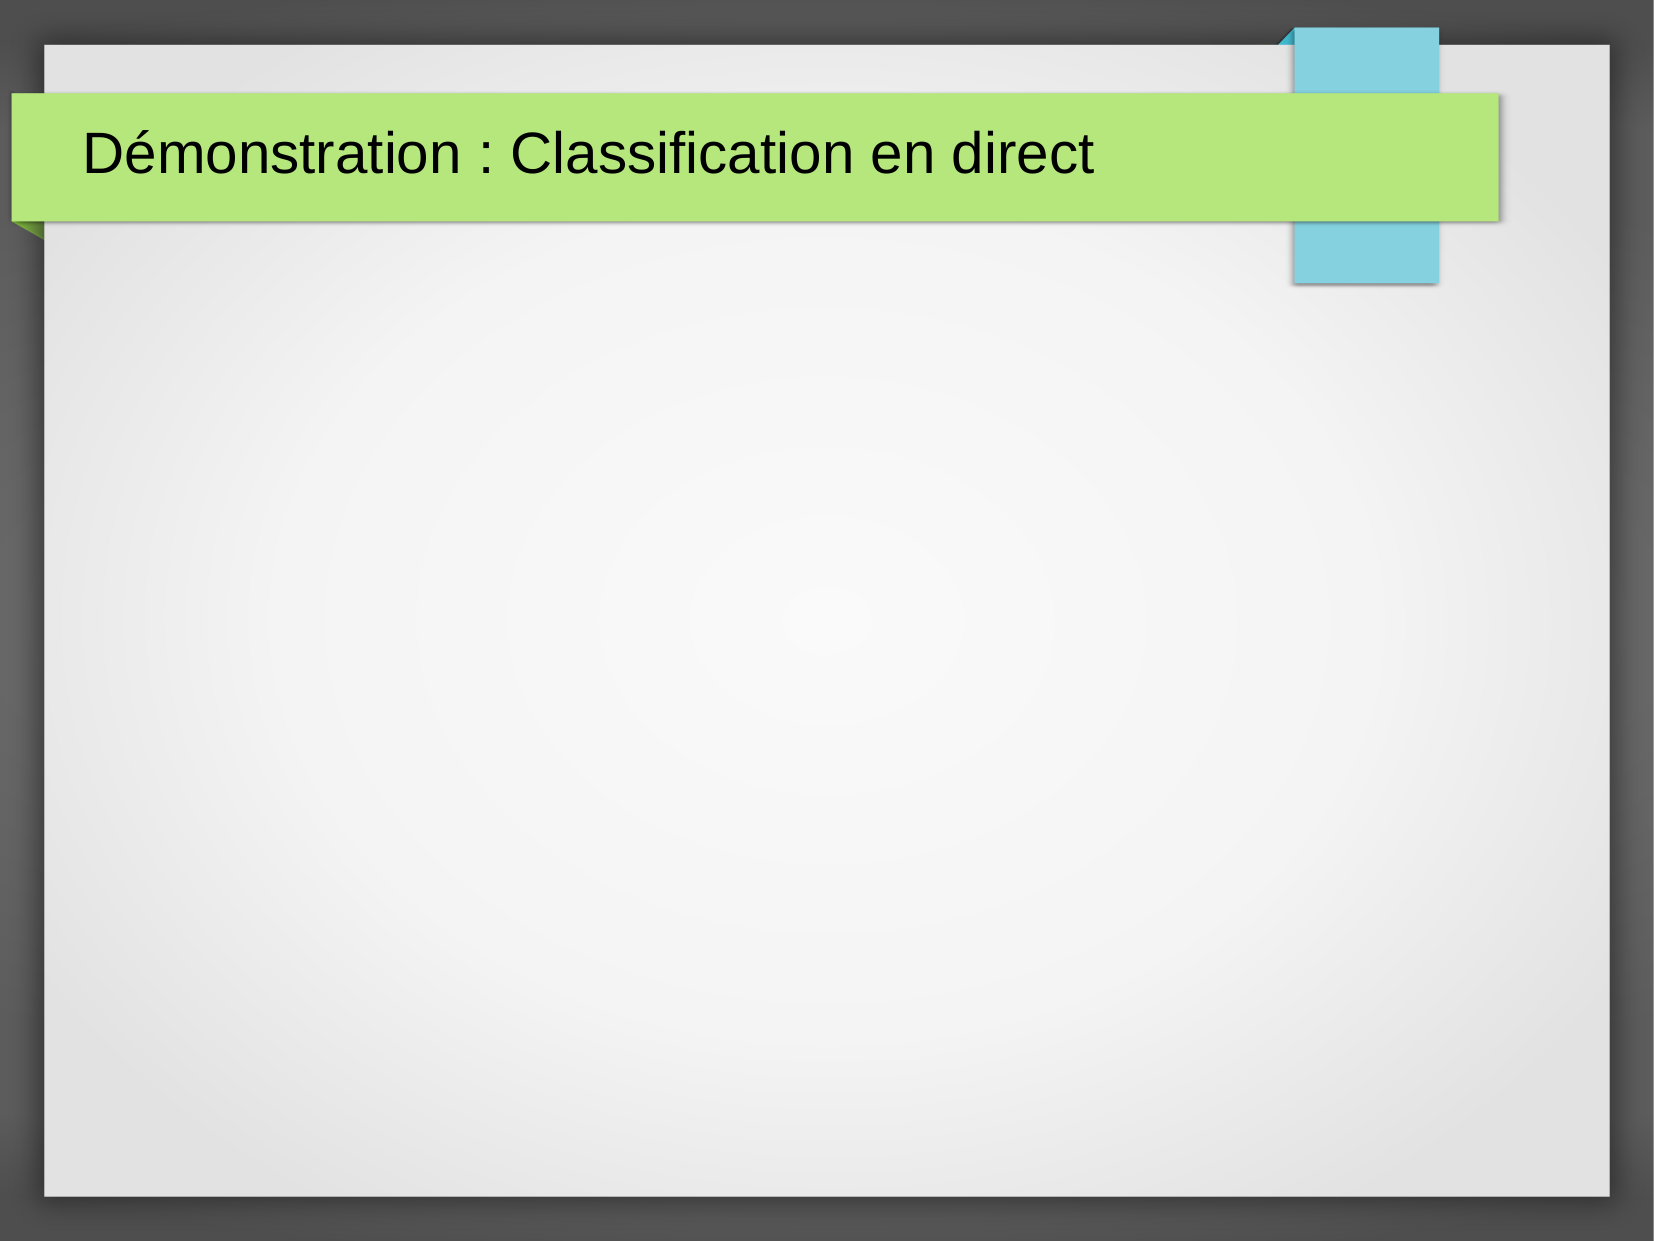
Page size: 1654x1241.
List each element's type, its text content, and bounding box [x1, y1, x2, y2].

title Démonstration : Classification en direct [82, 94, 1264, 213]
picture [0, 0, 1654, 1241]
